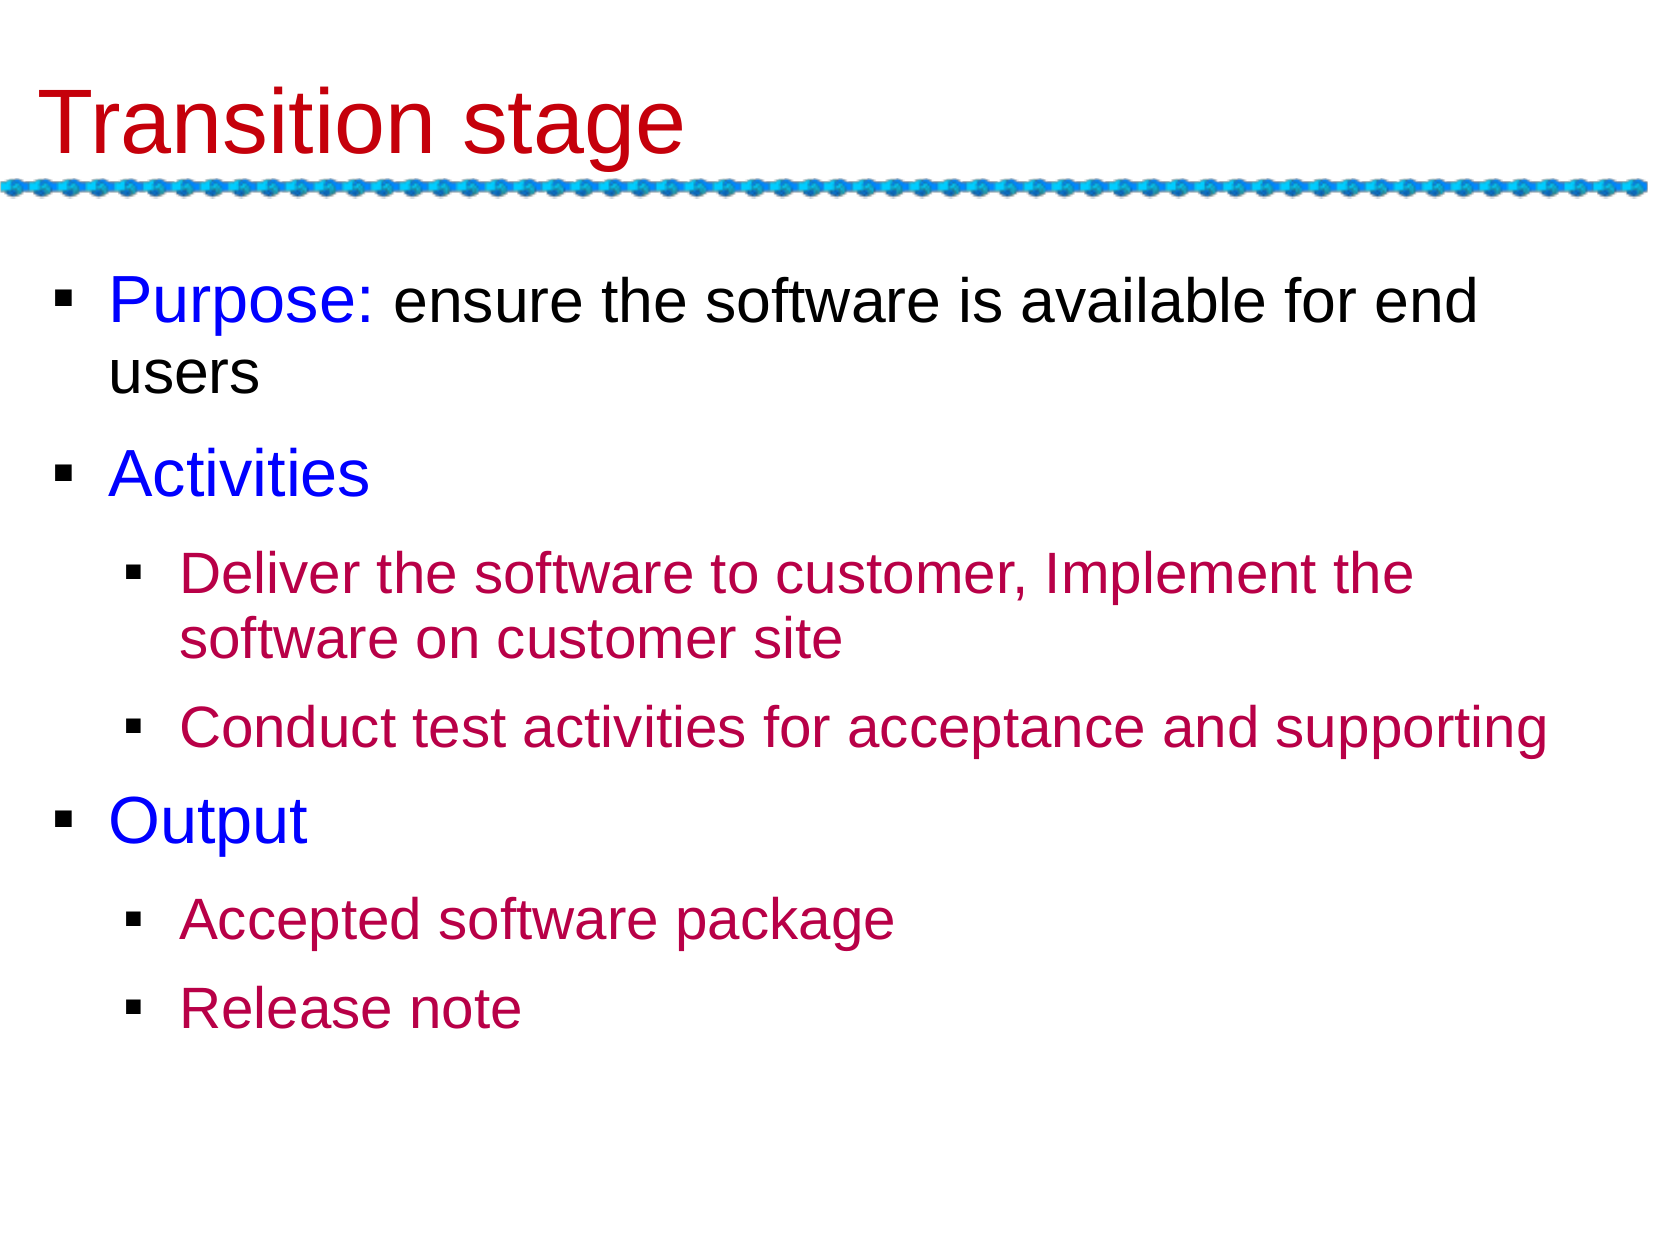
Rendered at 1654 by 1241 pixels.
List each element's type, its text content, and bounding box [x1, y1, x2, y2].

title Transition stage [37, 37, 1651, 208]
picture [0, 178, 37, 199]
list Purpose: ensure the software is available for end users Activities Deliver the software to customer, Implement the software on customer site Conduct test activities for acceptance and supporting Output Accepted software package Release note [37, 262, 1651, 1163]
